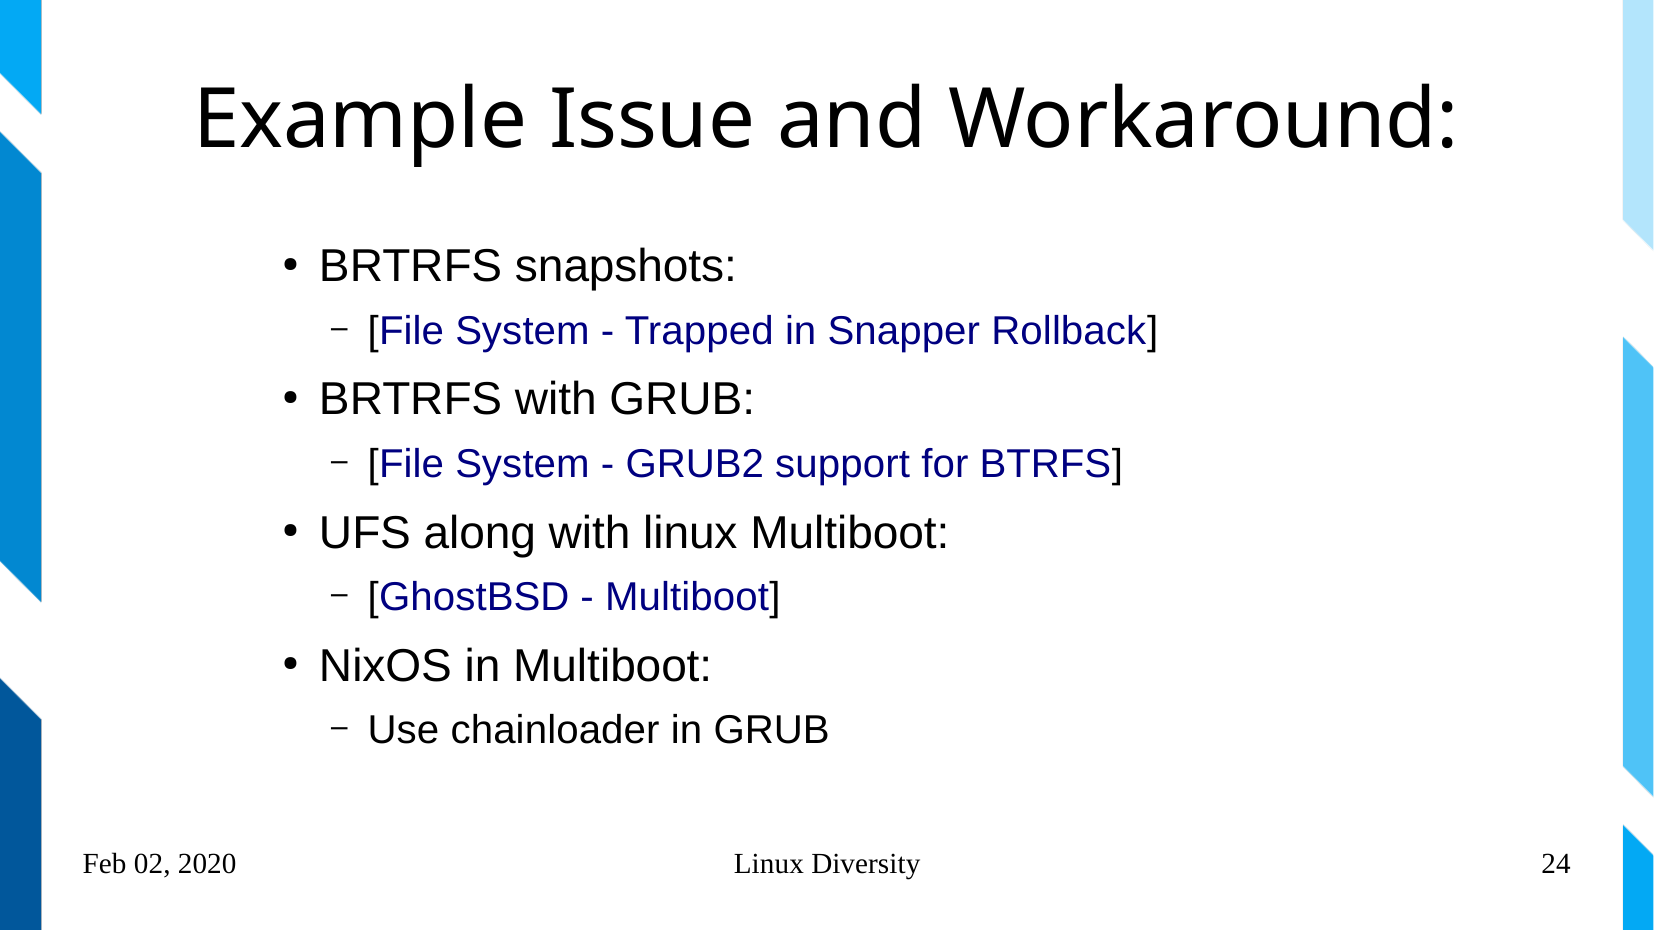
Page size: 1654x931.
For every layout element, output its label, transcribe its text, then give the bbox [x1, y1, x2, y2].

title Example Issue and Workaround: [82, 37, 1571, 193]
list BRTRFS snapshots: [File System - Trapped in Snapper Rollback] BRTRFS with GRUB: [File System - GRUB2 support for BTRFS] UFS along with linux Multiboot: [GhostBSD - Multiboot] NixOS in Multiboot: Use chainloader in GRUB [270, 239, 1246, 757]
picture [0, 0, 1654, 930]
